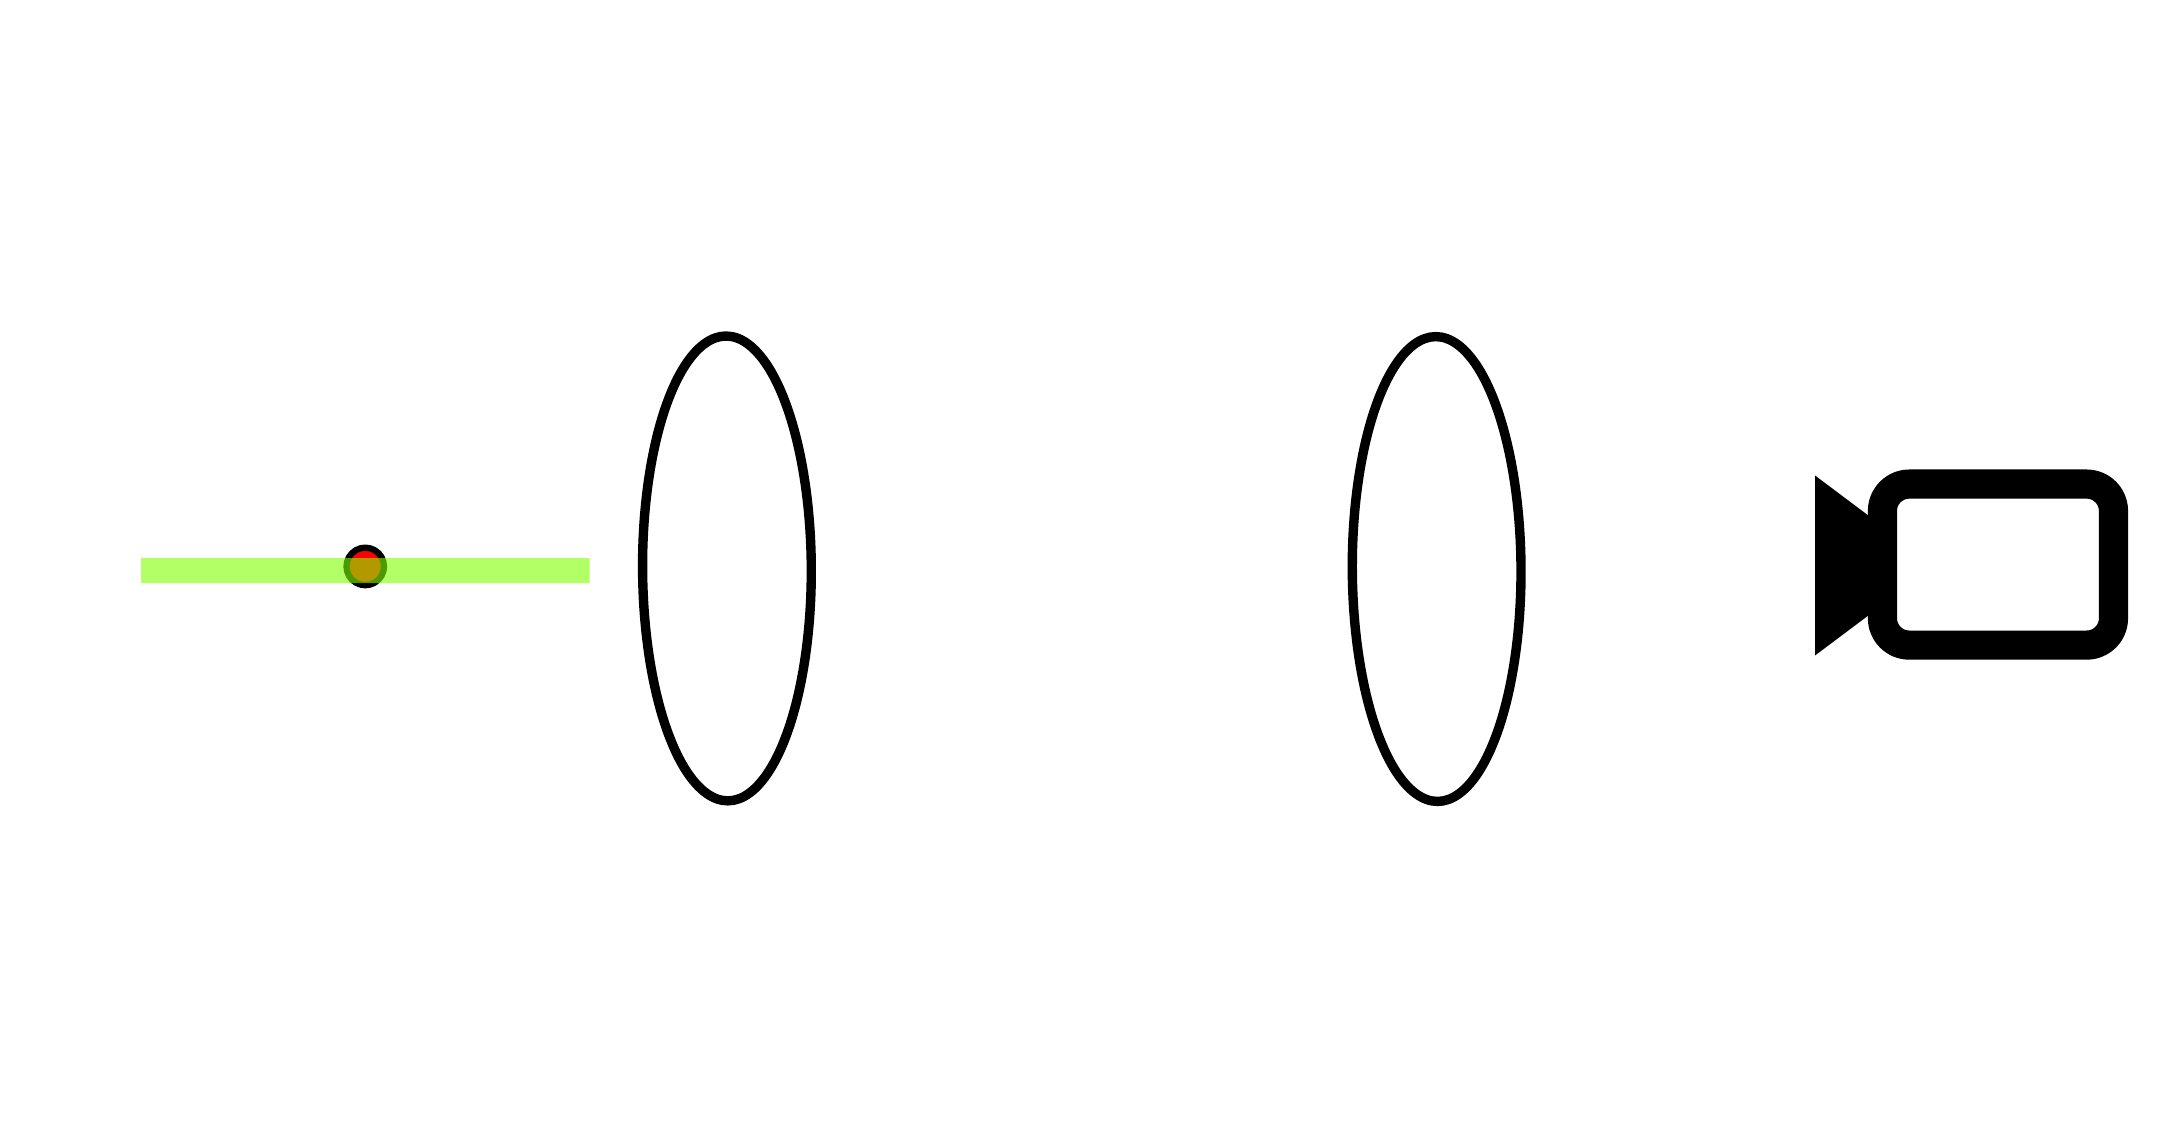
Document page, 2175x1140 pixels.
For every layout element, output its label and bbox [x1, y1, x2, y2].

text_box [1815, 475, 1876, 656]
text_box [1882, 484, 2114, 646]
text_box [1352, 336, 1522, 802]
text_box [348, 547, 382, 558]
text_box [642, 336, 812, 801]
